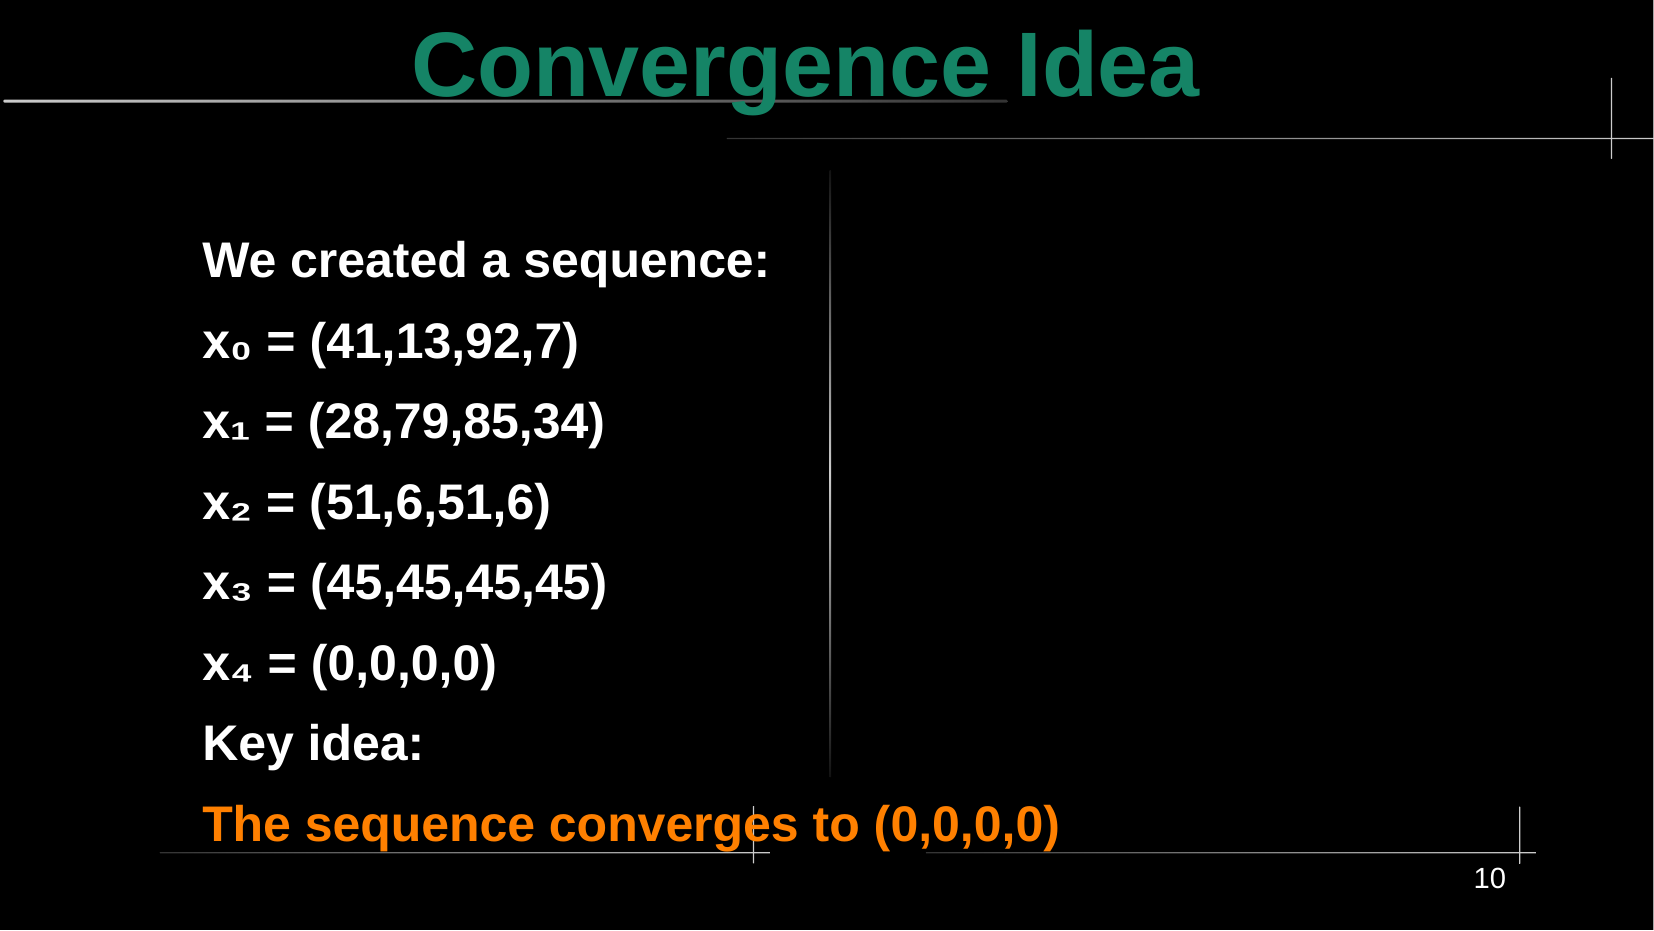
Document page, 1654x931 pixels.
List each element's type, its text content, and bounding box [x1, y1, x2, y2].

text_box We created a sequence: x₀ = (41,13,92,7) x₁ = (28,79,85,34) x₂ = (51,6,51,6) x₃ = (45,45,45,45) x₄ = (0,0,0,0) Key idea: The sequence converges to (0,0,0,0) [187, 225, 1313, 676]
title Convergence Idea [23, 11, 1589, 119]
